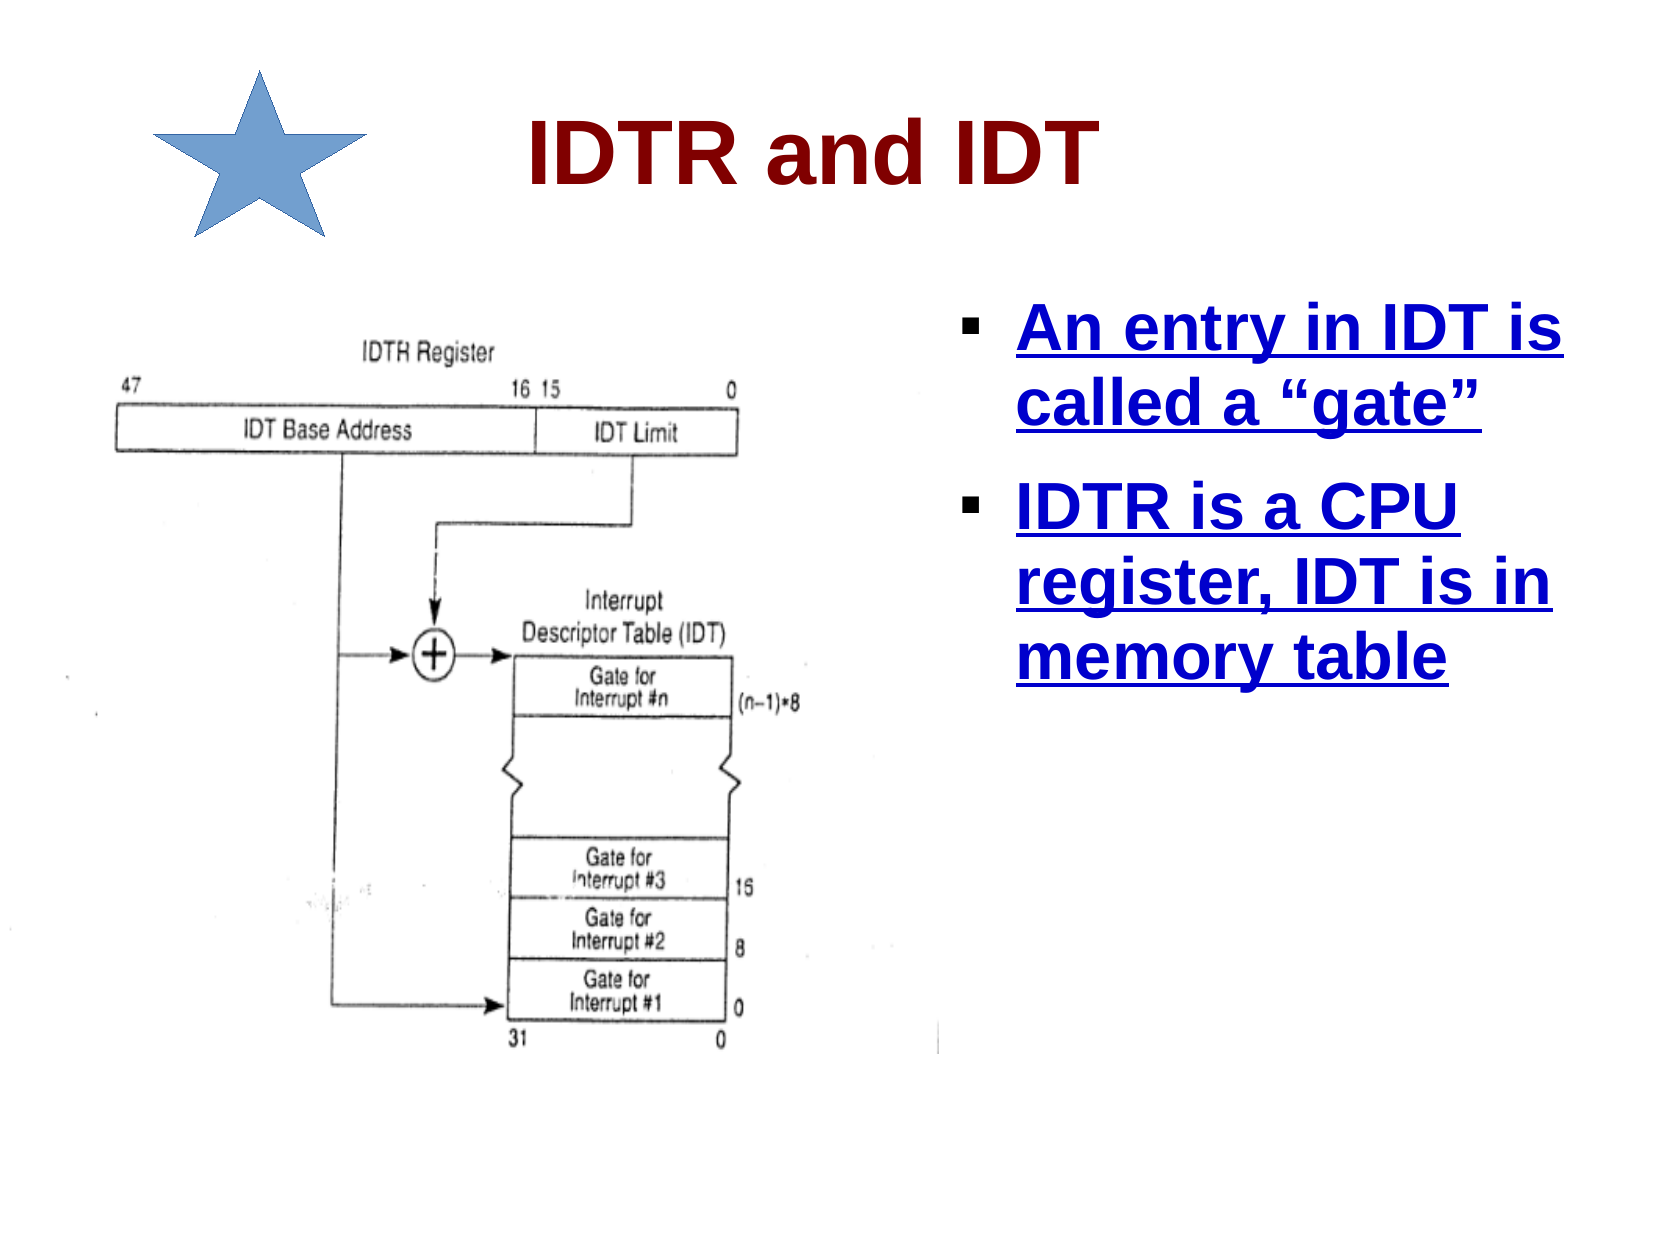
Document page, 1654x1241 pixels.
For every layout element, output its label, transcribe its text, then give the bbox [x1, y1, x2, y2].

picture [0, 330, 939, 1054]
list An entry in IDT is called a “gate” IDTR is a CPU register, IDT is in memory table [944, 290, 1571, 1010]
text_box [153, 70, 367, 237]
title IDTR and IDT [82, 49, 1571, 257]
